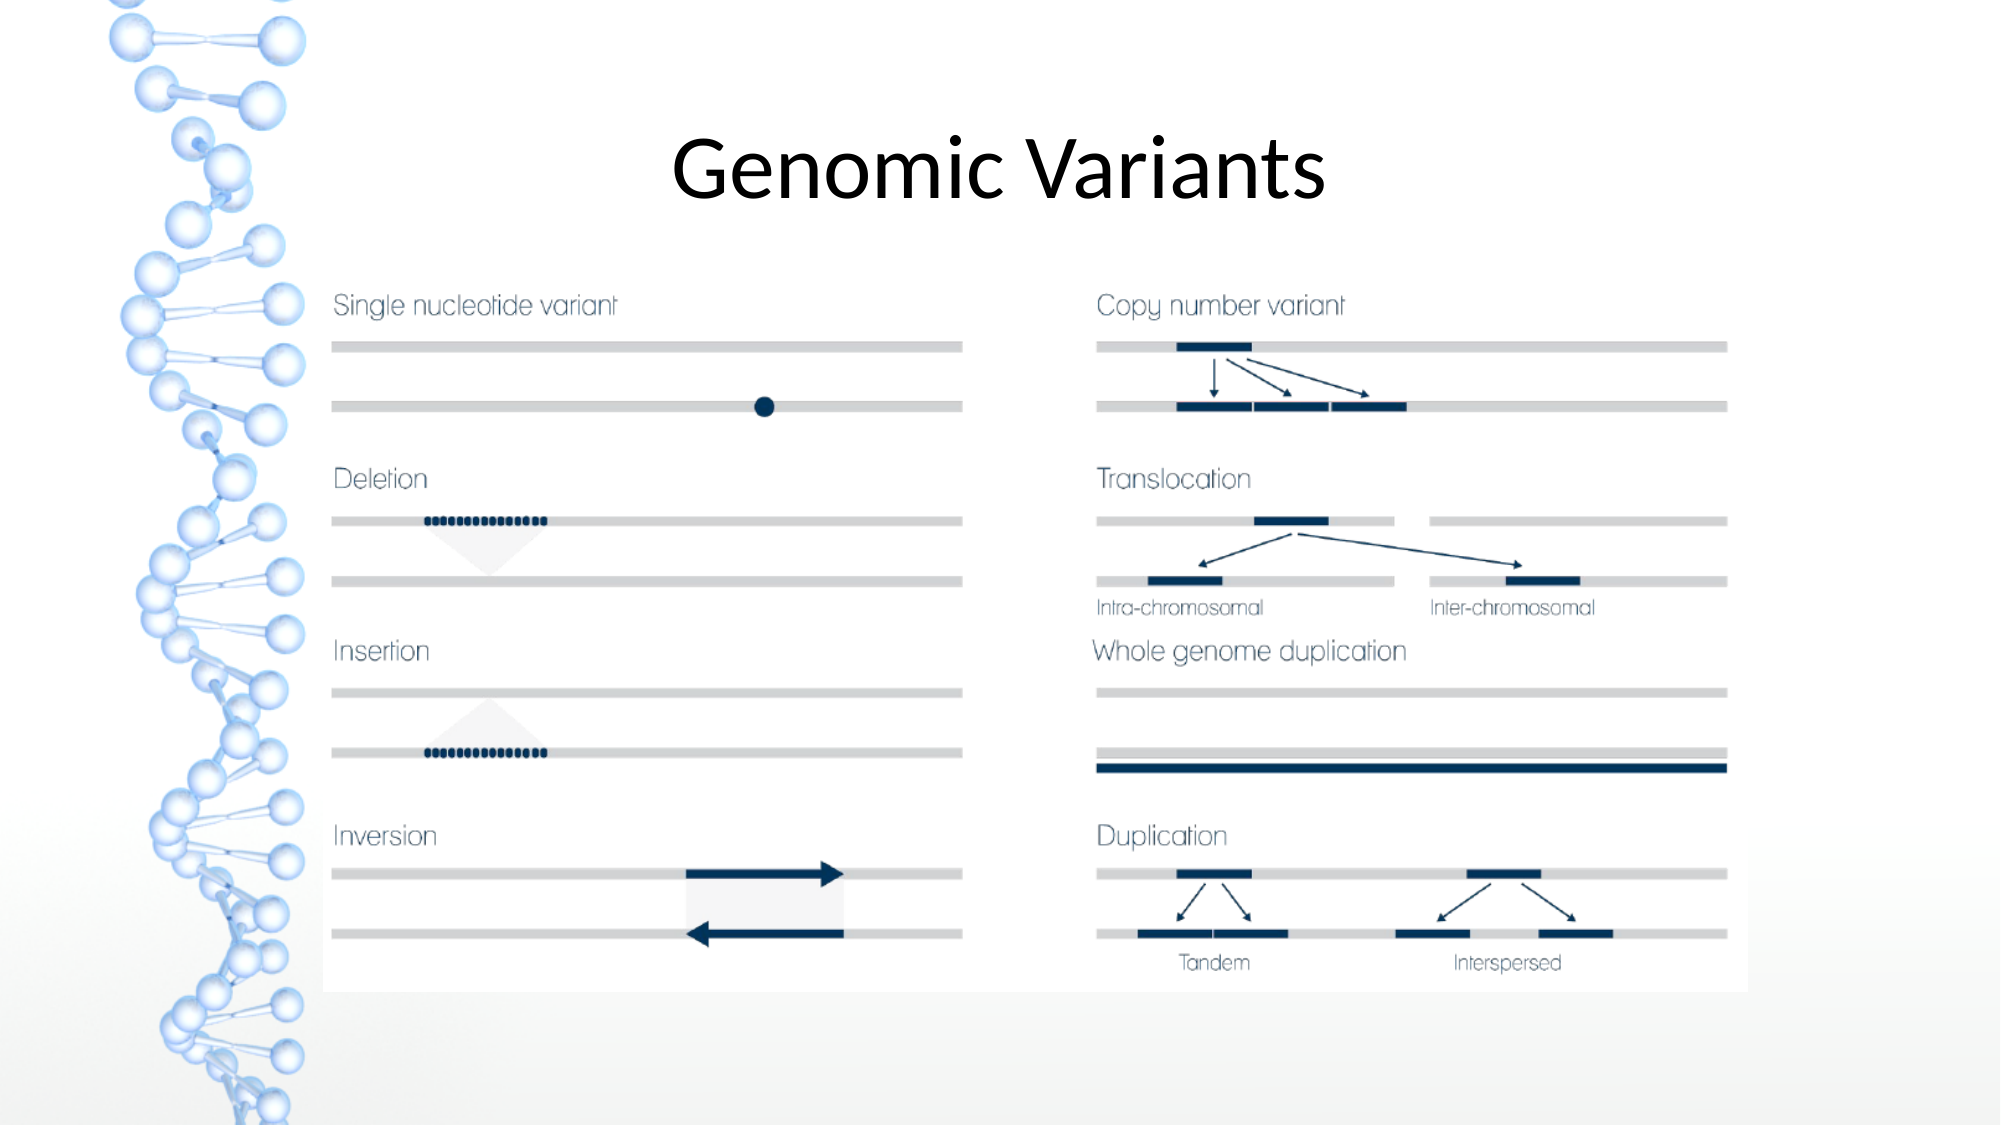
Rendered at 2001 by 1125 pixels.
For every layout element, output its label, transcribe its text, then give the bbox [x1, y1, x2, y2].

picture [0, 0, 2001, 1125]
title Genomic Variants [137, 59, 1863, 278]
